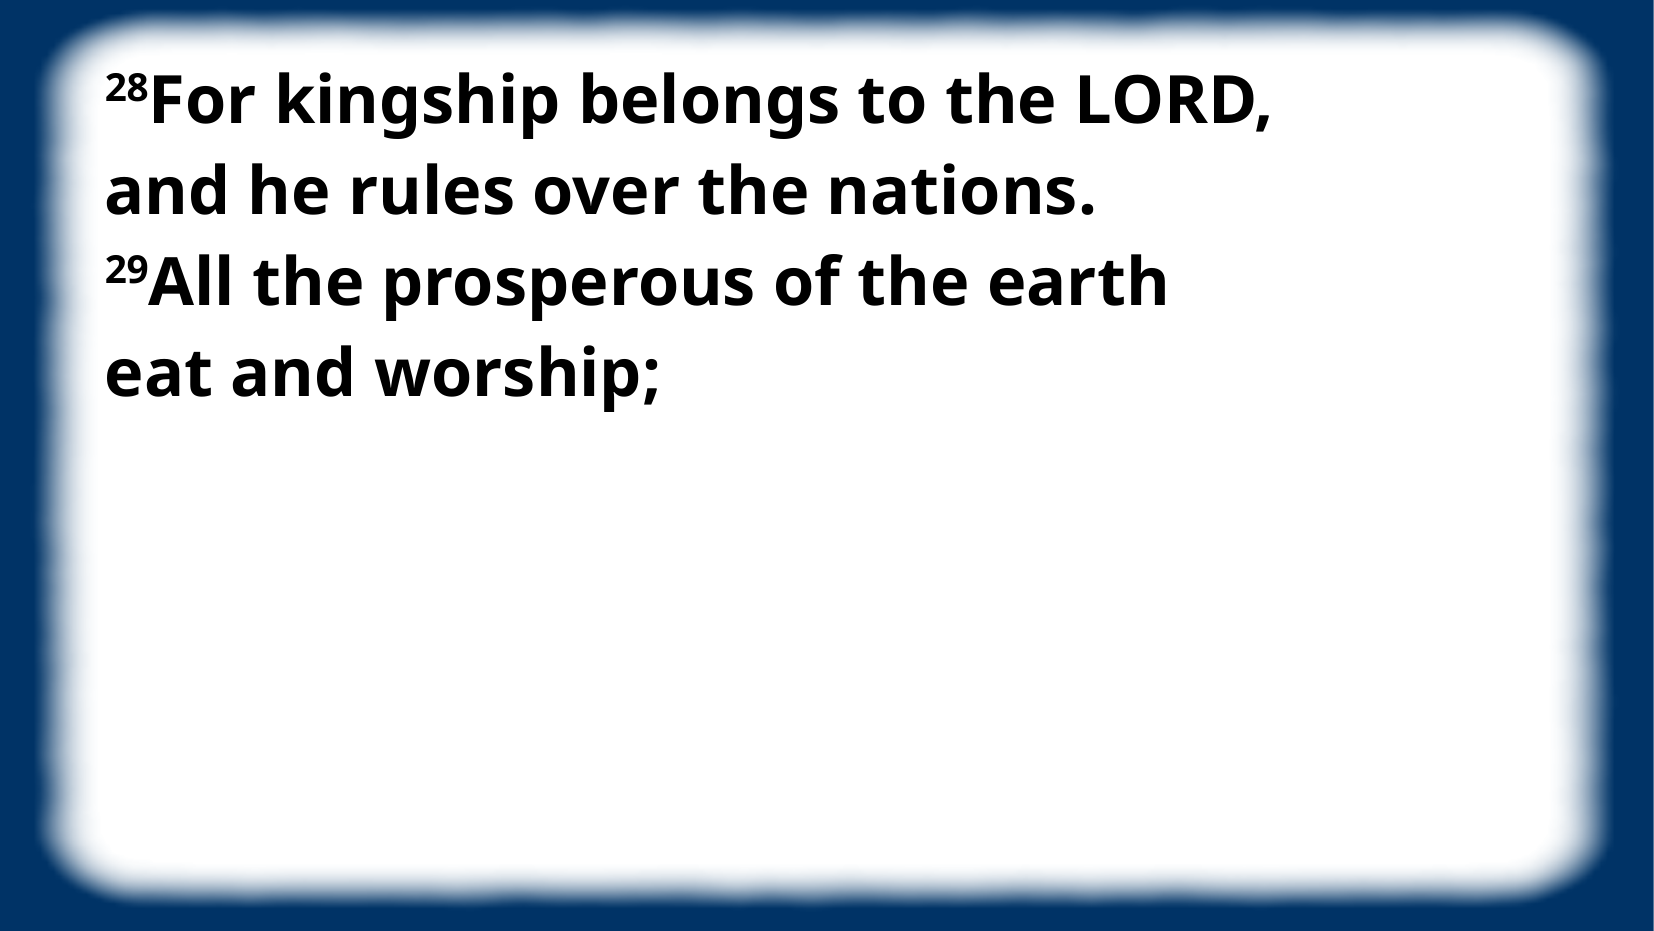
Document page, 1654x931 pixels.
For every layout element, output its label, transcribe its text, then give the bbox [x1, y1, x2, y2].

picture [0, 0, 1654, 931]
text_box 28For kingship belongs to the LORD, and he rules over the nations. 29All the prosperous of the earth eat and worship; [90, 45, 1561, 415]
